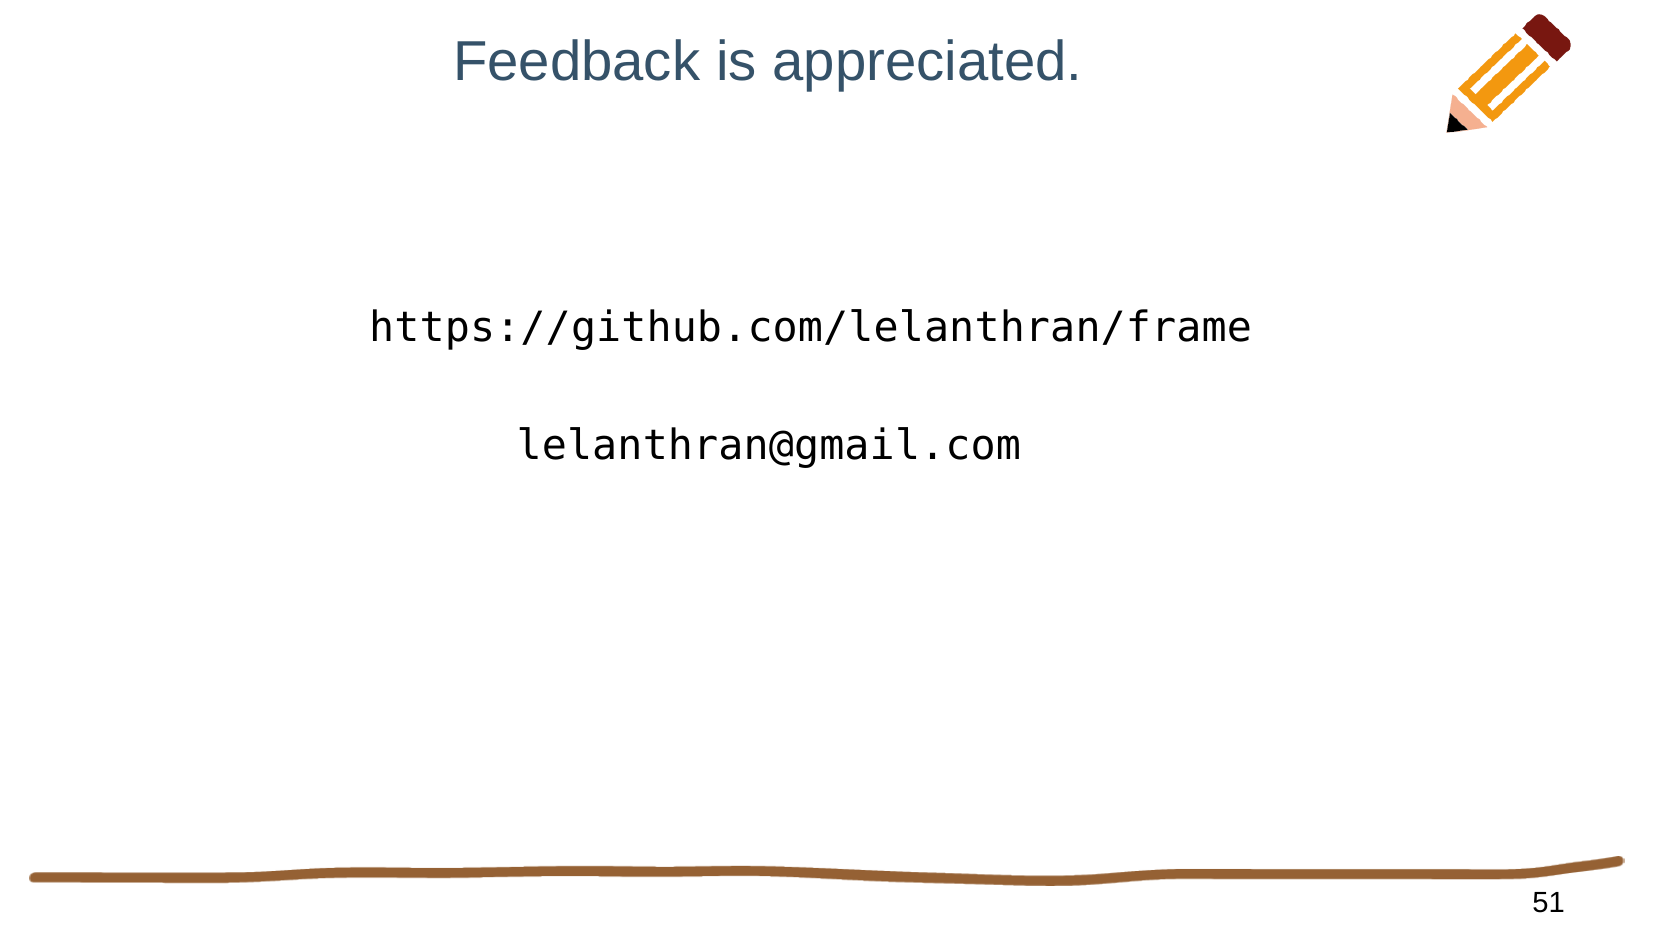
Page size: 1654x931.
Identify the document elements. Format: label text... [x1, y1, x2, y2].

text_box https://github.com/lelanthran/frame [354, 295, 1268, 359]
title Feedback is appreciated. [88, 29, 1447, 237]
picture [29, 856, 1625, 886]
picture [1446, 14, 1571, 133]
text_box lelanthran@gmail.com [501, 413, 1037, 477]
